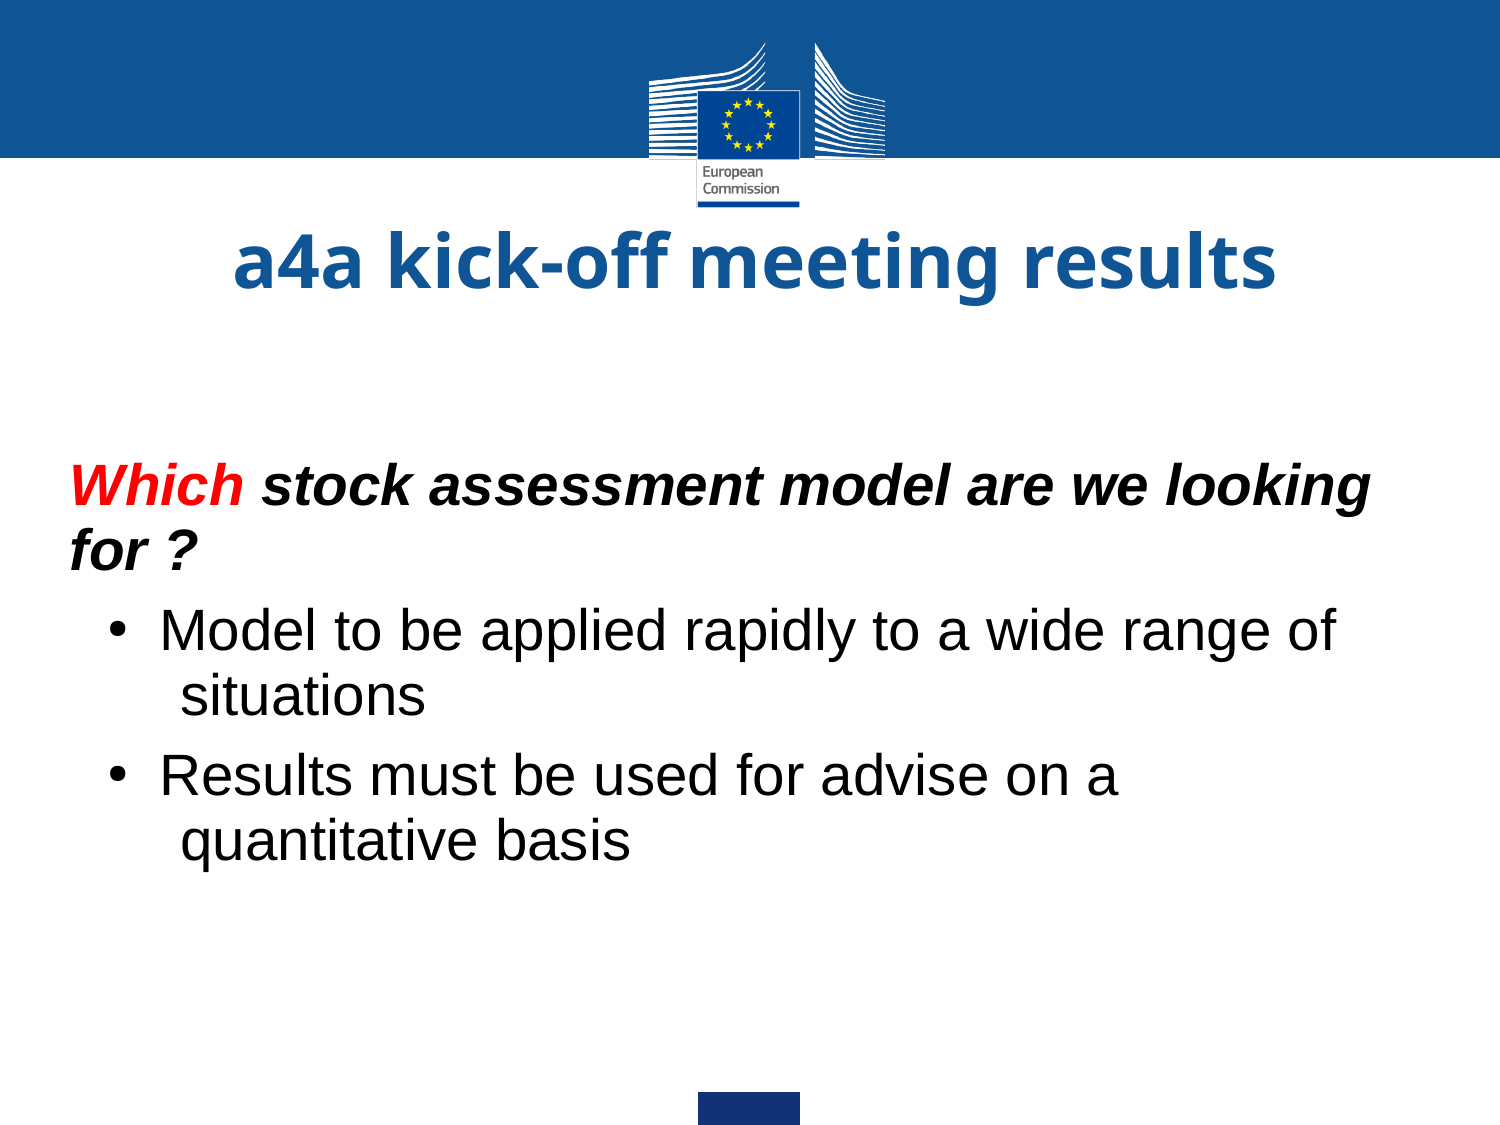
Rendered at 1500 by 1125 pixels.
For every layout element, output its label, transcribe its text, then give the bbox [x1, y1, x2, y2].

picture [649, 42, 885, 155]
text_box Which stock assessment model are we looking for ? Model to be applied rapidly to a wide range of situations Results must be used for advise on a quantitative basis [55, 445, 1443, 961]
title a4a kick-off meeting results [11, 155, 1500, 363]
